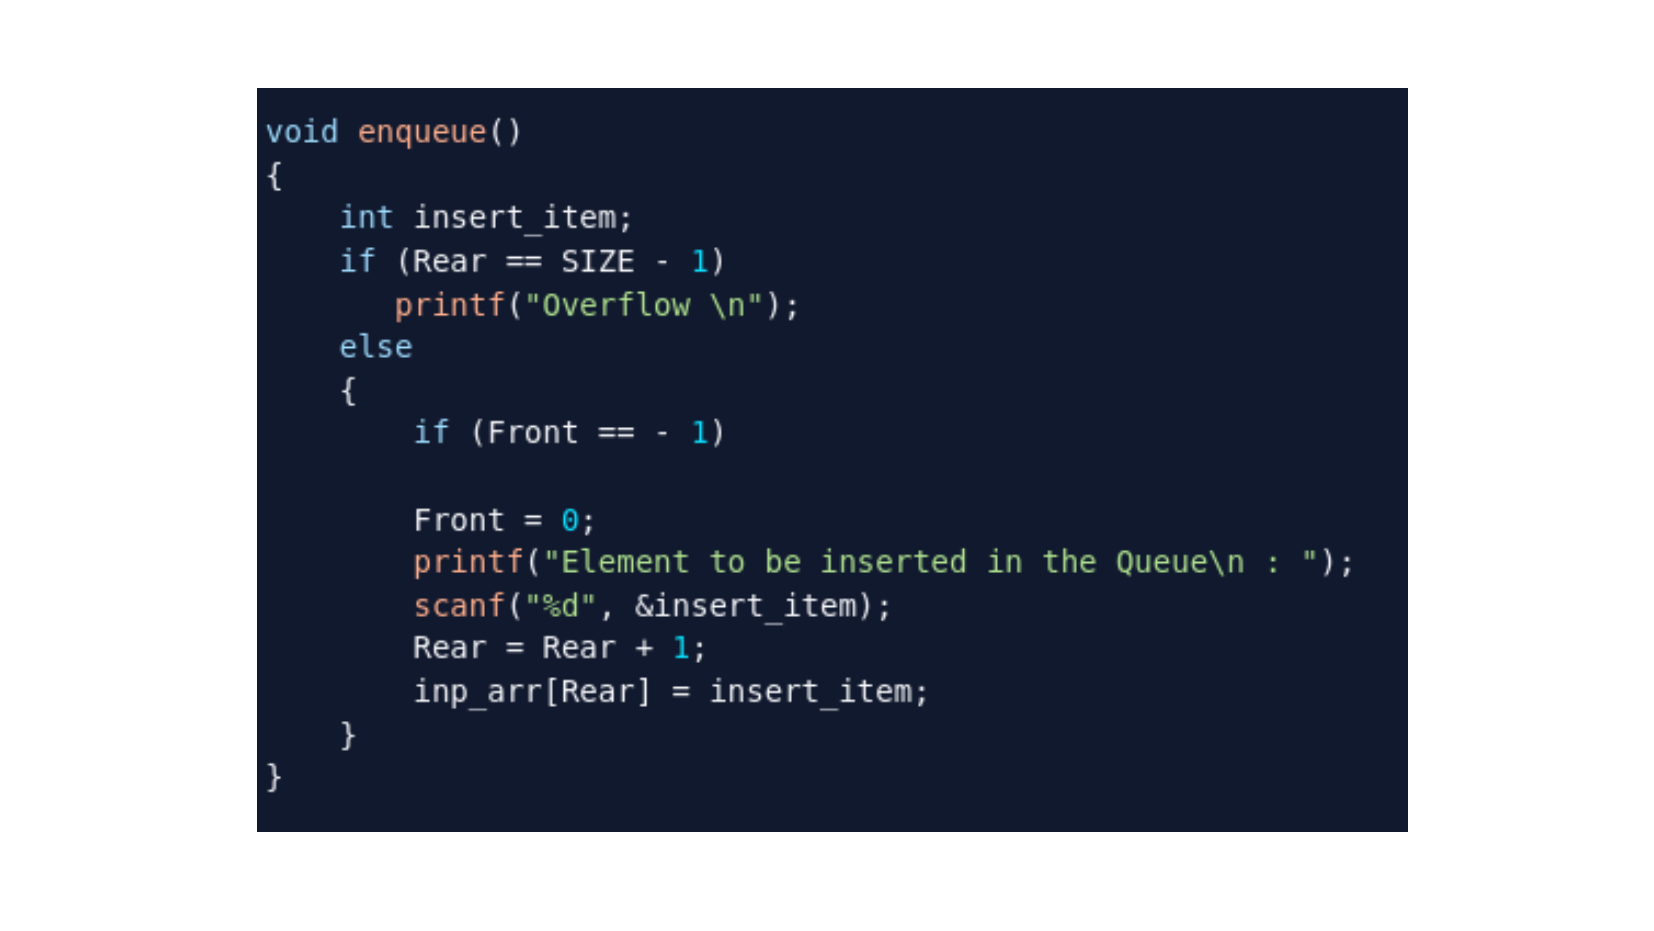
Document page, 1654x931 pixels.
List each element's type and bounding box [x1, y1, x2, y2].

picture [257, 88, 1408, 832]
